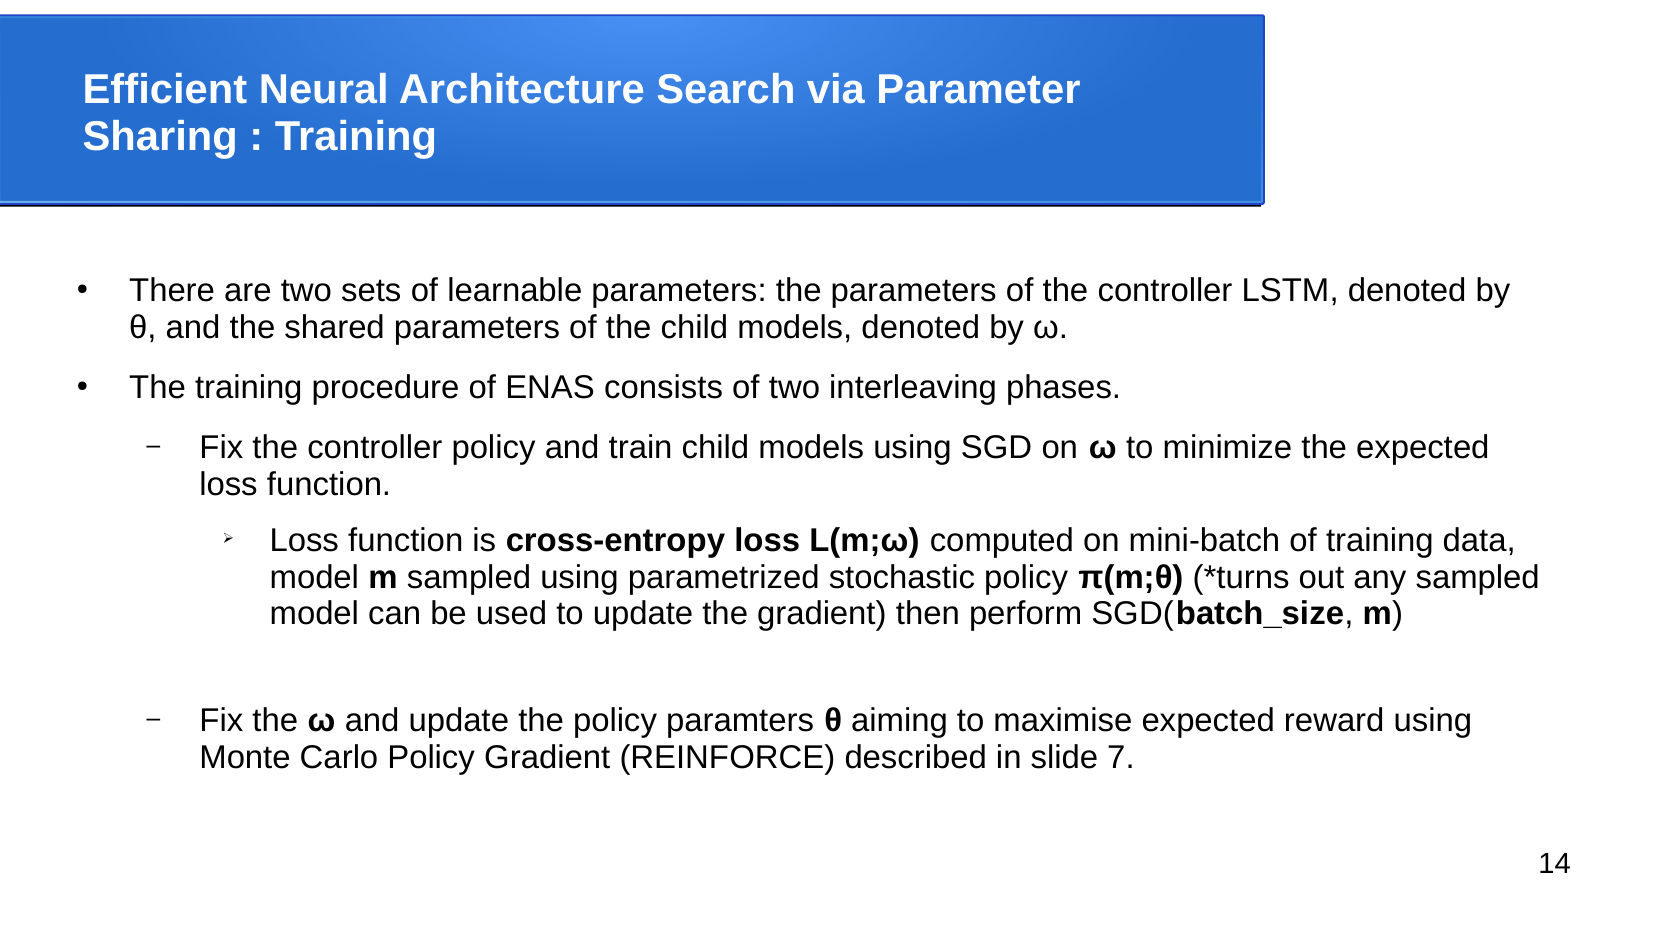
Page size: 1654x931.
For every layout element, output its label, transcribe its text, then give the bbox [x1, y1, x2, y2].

list There are two sets of learnable parameters: the parameters of the controller LSTM, denoted by θ, and the shared parameters of the child models, denoted by ω. The training procedure of ENAS consists of two interleaving phases. Fix the controller policy and train child models using SGD on ω to minimize the expected loss function. Loss function is cross-entropy loss L(m;ω) computed on mini-batch of training data, model m sampled using parametrized stochastic policy π(m;θ) (*turns out any sampled model can be used to update the gradient) then perform SGD(batch_size, m) Fix the ω and update the policy paramters θ aiming to maximise expected reward using Monte Carlo Policy Gradient (REINFORCE) described in slide 7. [59, 271, 1548, 812]
title Efficient Neural Architecture Search via Parameter Sharing : Training [82, 35, 1235, 189]
